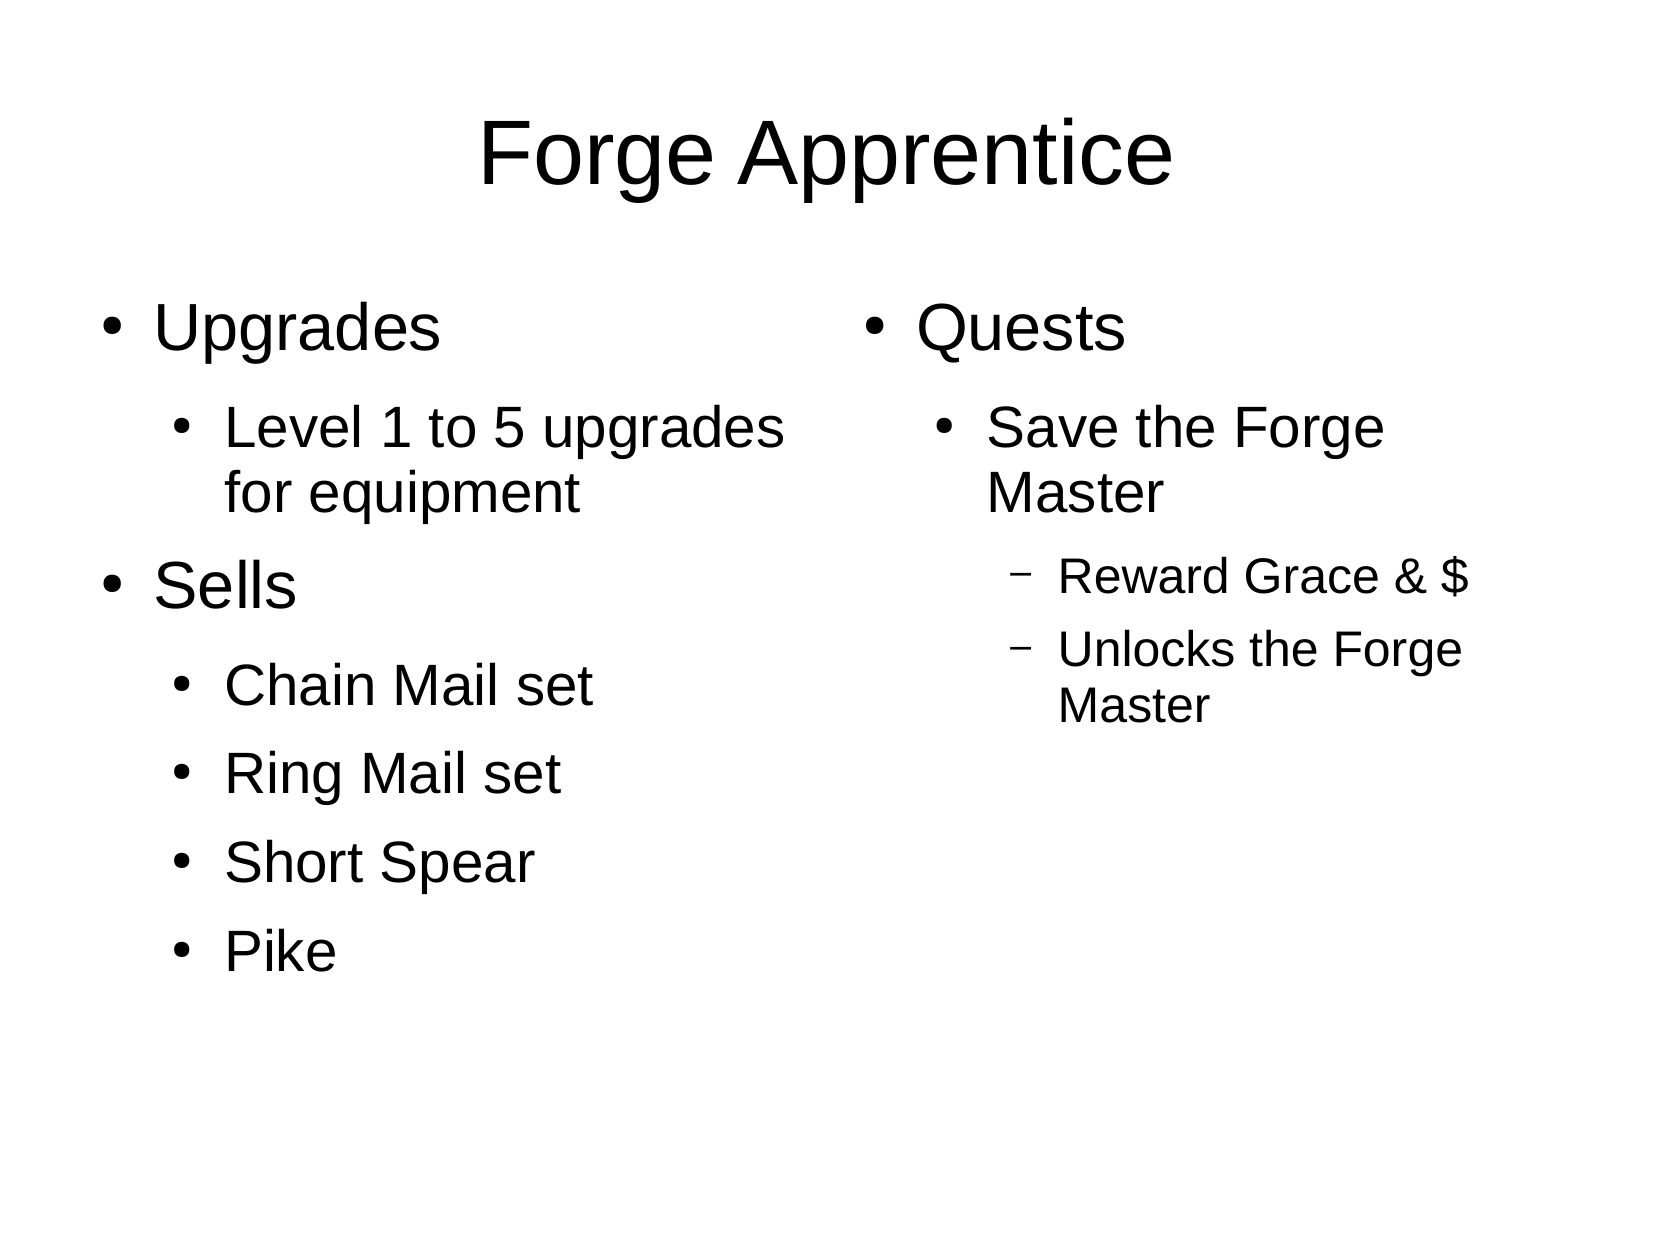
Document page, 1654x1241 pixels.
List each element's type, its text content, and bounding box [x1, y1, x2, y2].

title Forge Apprentice [82, 56, 1571, 250]
list Upgrades Level 1 to 5 upgrades for equipment Sells Chain Mail set Ring Mail set Short Spear Pike [82, 290, 809, 1109]
list Quests Save the Forge Master Reward Grace & $ Unlocks the Forge Master [845, 290, 1572, 1109]
